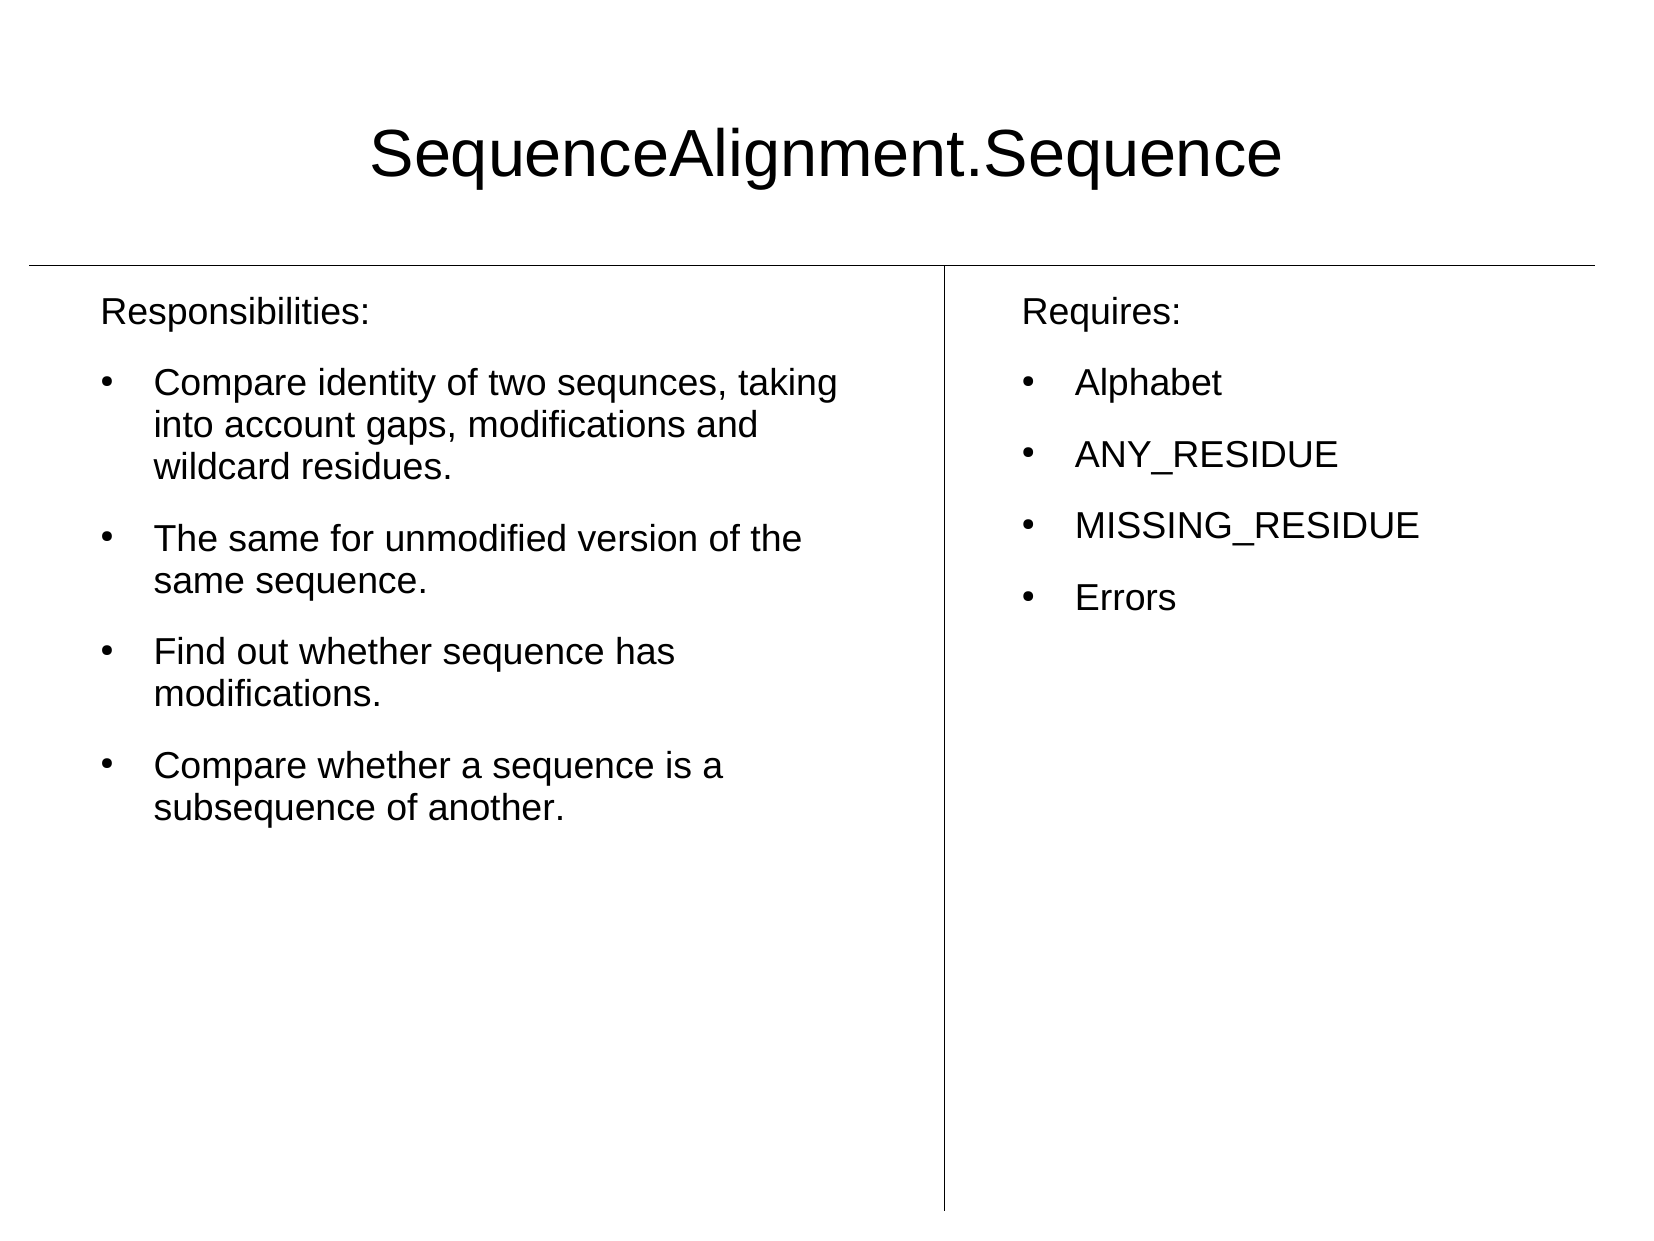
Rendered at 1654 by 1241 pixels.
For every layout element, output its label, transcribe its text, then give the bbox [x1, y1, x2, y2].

title SequenceAlignment.Sequence [82, 49, 1571, 257]
list Responsibilities: Compare identity of two sequnces, taking into account gaps, modifications and wildcard residues. The same for unmodified version of the same sequence. Find out whether sequence has modifications. Compare whether a sequence is a subsequence of another. [82, 290, 886, 1094]
list Requires: Alphabet ANY_RESIDUE MISSING_RESIDUE Errors [1003, 290, 1572, 1094]
